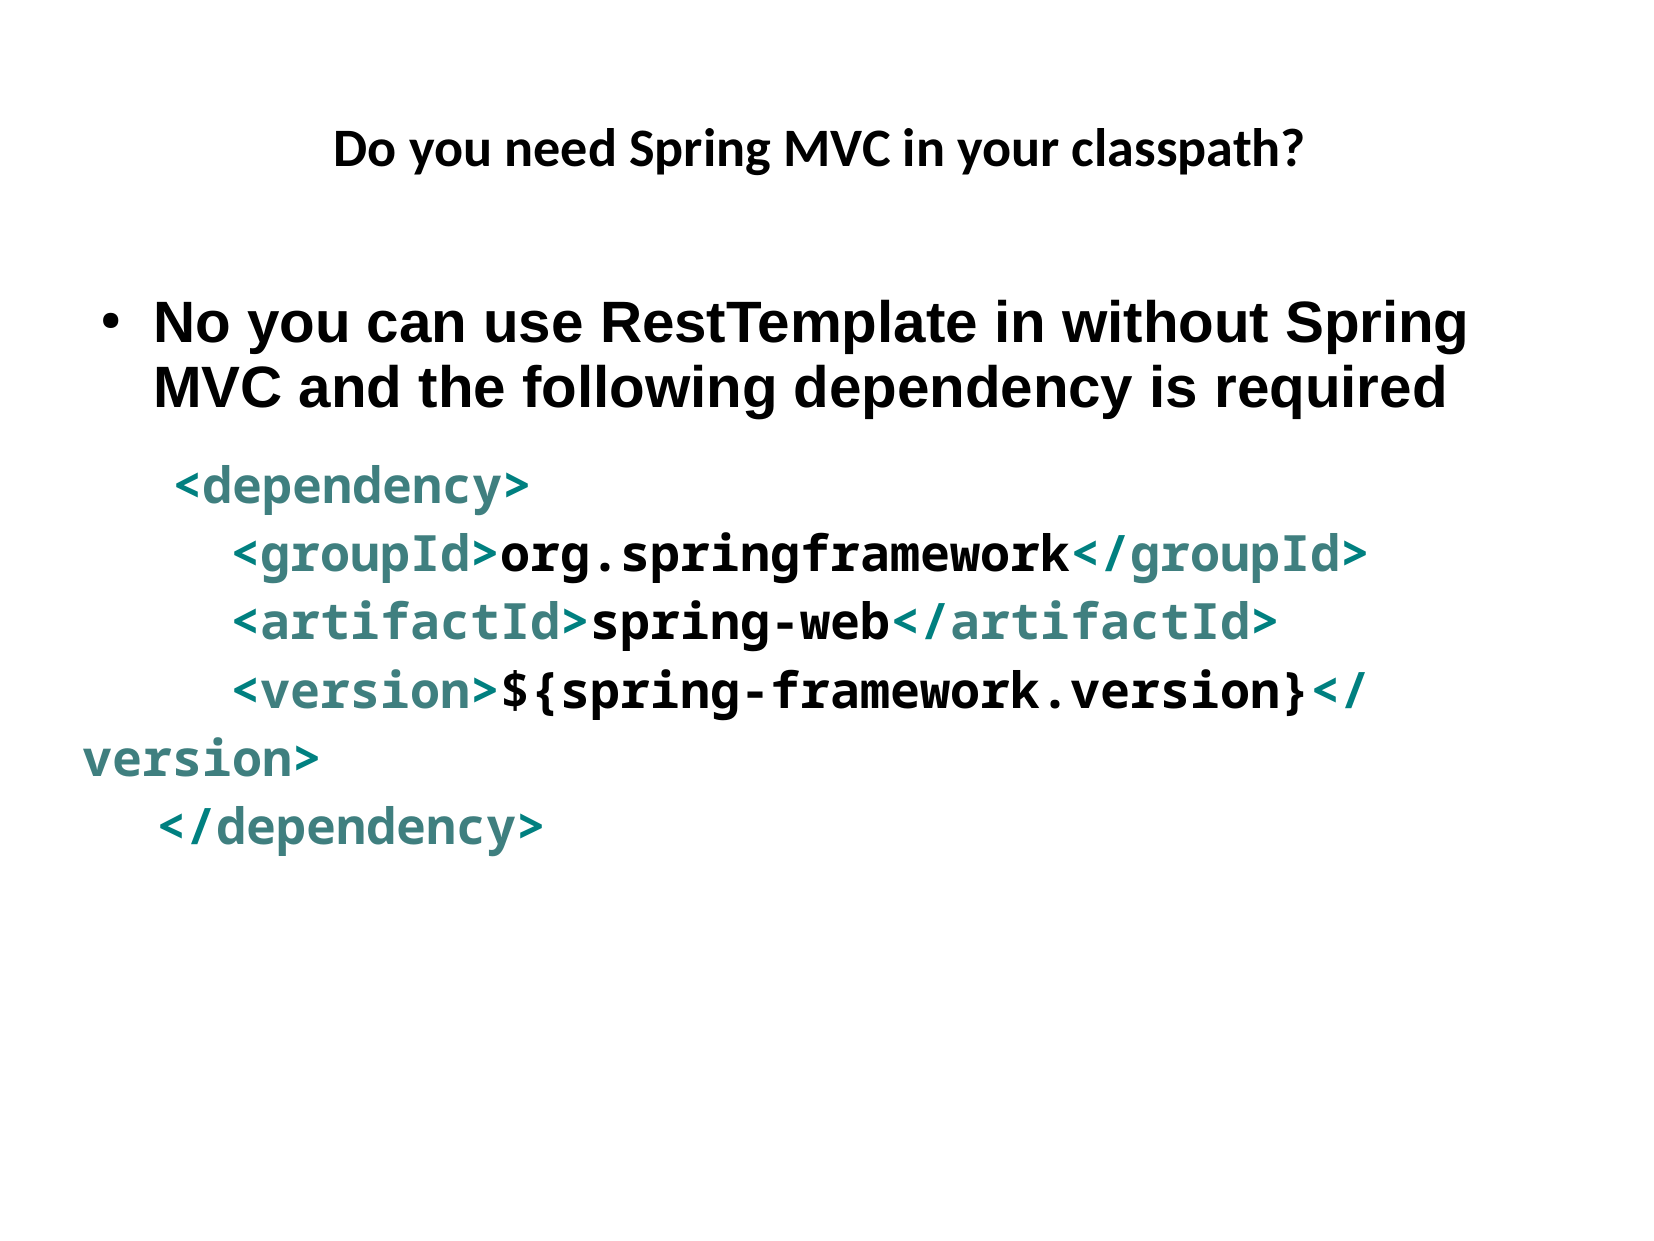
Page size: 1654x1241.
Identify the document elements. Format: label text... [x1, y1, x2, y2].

title Do you need Spring MVC in your classpath? [82, 49, 1571, 257]
list No you can use RestTemplate in without Spring MVC and the following dependency is required <dependency> <groupId>org.springframework</groupId> <artifactId>spring-web</artifactId> <version>${spring-framework.version}</version> </dependency> [82, 290, 1571, 1153]
